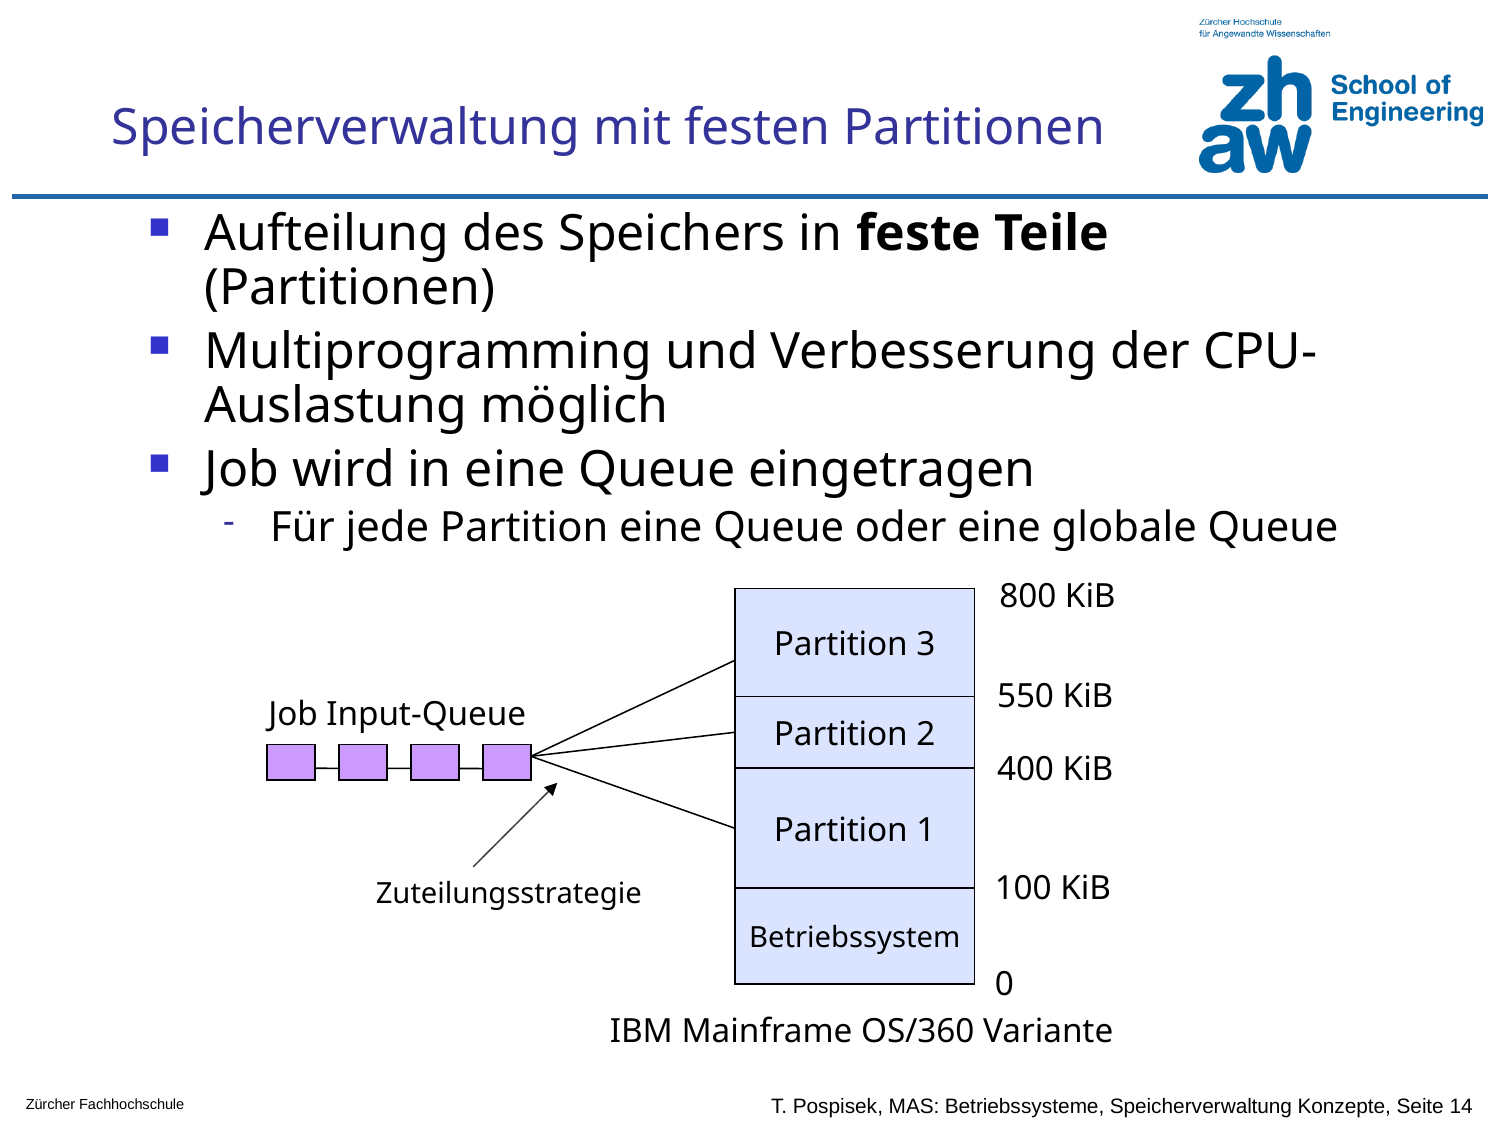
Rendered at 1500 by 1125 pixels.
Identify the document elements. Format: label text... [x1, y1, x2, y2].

text_box [339, 744, 387, 781]
text_box IBM Mainframe OS/360 Variante [578, 993, 1156, 1059]
text_box Partition 1 [734, 768, 975, 888]
picture [1199, 19, 1483, 173]
text_box Partition 2 [734, 696, 975, 768]
title Speicherverwaltung mit festen Partitionen [96, 50, 1375, 163]
text_box 400 KiB [982, 739, 1129, 794]
text_box 550 KiB [982, 667, 1129, 723]
text_box [267, 744, 316, 781]
text_box Partition 3 [734, 588, 975, 696]
text_box 0 [999, 973, 1008, 993]
text_box 0 [979, 955, 1029, 993]
text_box [411, 744, 459, 781]
text_box Betriebssystem [734, 888, 975, 985]
text_box 800 KiB [984, 566, 1131, 622]
text_box Job Input-Queue [253, 684, 542, 740]
list Aufteilung des Speichers in feste Teile (Partitionen) Multiprogramming und Verbesserung der CPU-Auslastung möglich Job wird in eine Queue eingetragen Für jede Partition eine Queue oder eine globale Queue [133, 200, 1388, 338]
text_box Zuteilungsstrategie [361, 866, 657, 917]
text_box [483, 744, 531, 781]
text_box 100 KiB [980, 859, 1127, 914]
